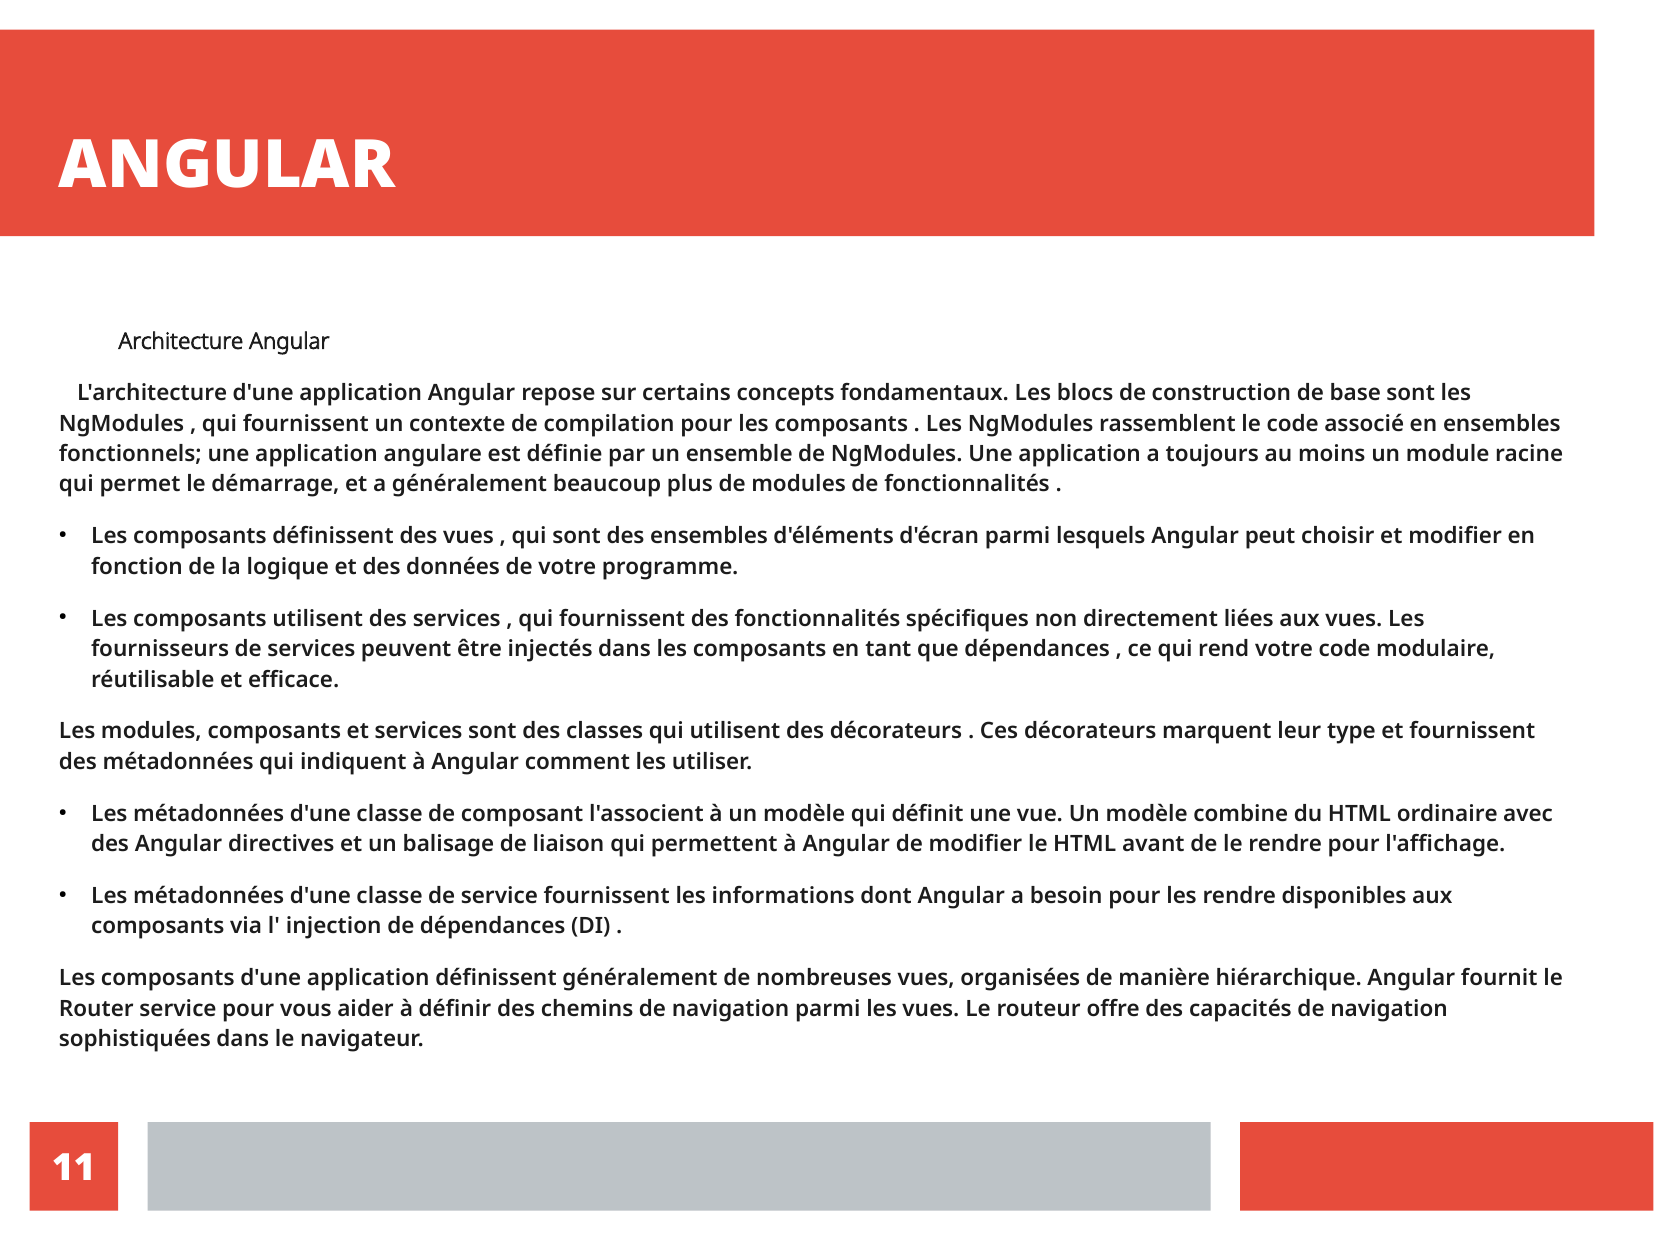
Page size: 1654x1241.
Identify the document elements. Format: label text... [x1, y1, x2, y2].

list Architecture Angular L'architecture d'une application Angular repose sur certains concepts fondamentaux. Les blocs de construction de base sont les NgModules , qui fournissent un contexte de compilation pour les composants . Les NgModules rassemblent le code associé en ensembles fonctionnels; une application angulare est définie par un ensemble de NgModules. Une application a toujours au moins un module racine qui permet le démarrage, et a généralement beaucoup plus de modules de fonctionnalités . Les composants définissent des vues , qui sont des ensembles d'éléments d'écran parmi lesquels Angular peut choisir et modifier en fonction de la logique et des données de votre programme. Les composants utilisent des services , qui fournissent des fonctionnalités spécifiques non directement liées aux vues. Les fournisseurs de services peuvent être injectés dans les composants en tant que dépendances , ce qui rend votre code modulaire, réutilisable et efficace. Les modules, composants et services sont des classes qui utilisent des décorateurs . Ces décorateurs marquent leur type et fournissent des métadonnées qui indiquent à Angular comment les utiliser. Les métadonnées d'une classe de composant l'associent à un modèle qui définit une vue. Un modèle combine du HTML ordinaire avec des Angular directives et un balisage de liaison qui permettent à Angular de modifier le HTML avant de le rendre pour l'affichage. Les métadonnées d'une classe de service fournissent les informations dont Angular a besoin pour les rendre disponibles aux composants via l' injection de dépendances (DI) . Les composants d'une application définissent généralement de nombreuses vues, organisées de manière hiérarchique. Angular fournit le Router service pour vous aider à définir des chemins de navigation parmi les vues. Le routeur offre des capacités de navigation sophistiquées dans le navigateur. [59, 324, 1565, 1093]
title ANGULAR [59, 59, 1595, 207]
